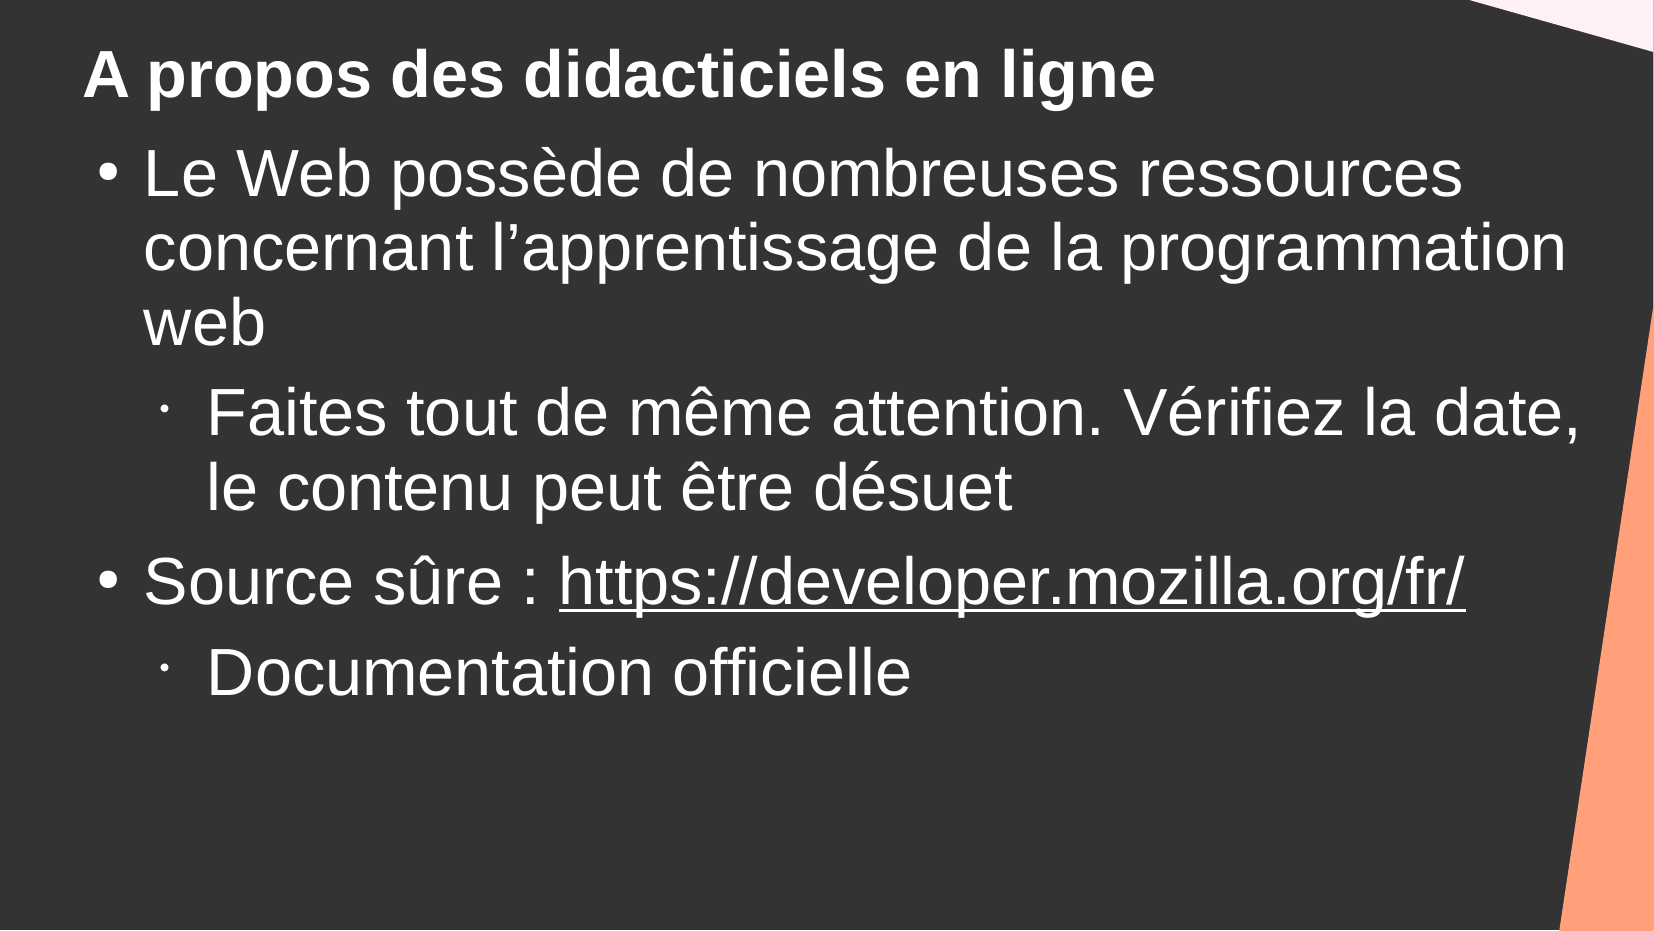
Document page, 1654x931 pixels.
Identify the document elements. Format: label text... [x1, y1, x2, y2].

list Le Web possède de nombreuses ressources concernant l’apprentissage de la programmation web Faites tout de même attention. Vérifiez la date, le contenu peut être désuet Source sûre : https://developer.mozilla.org/fr/ Documentation officielle [80, 135, 1620, 721]
text_box [1559, 301, 1654, 931]
text_box [1469, 0, 1654, 53]
title A propos des didacticiels en ligne [82, 36, 1571, 122]
